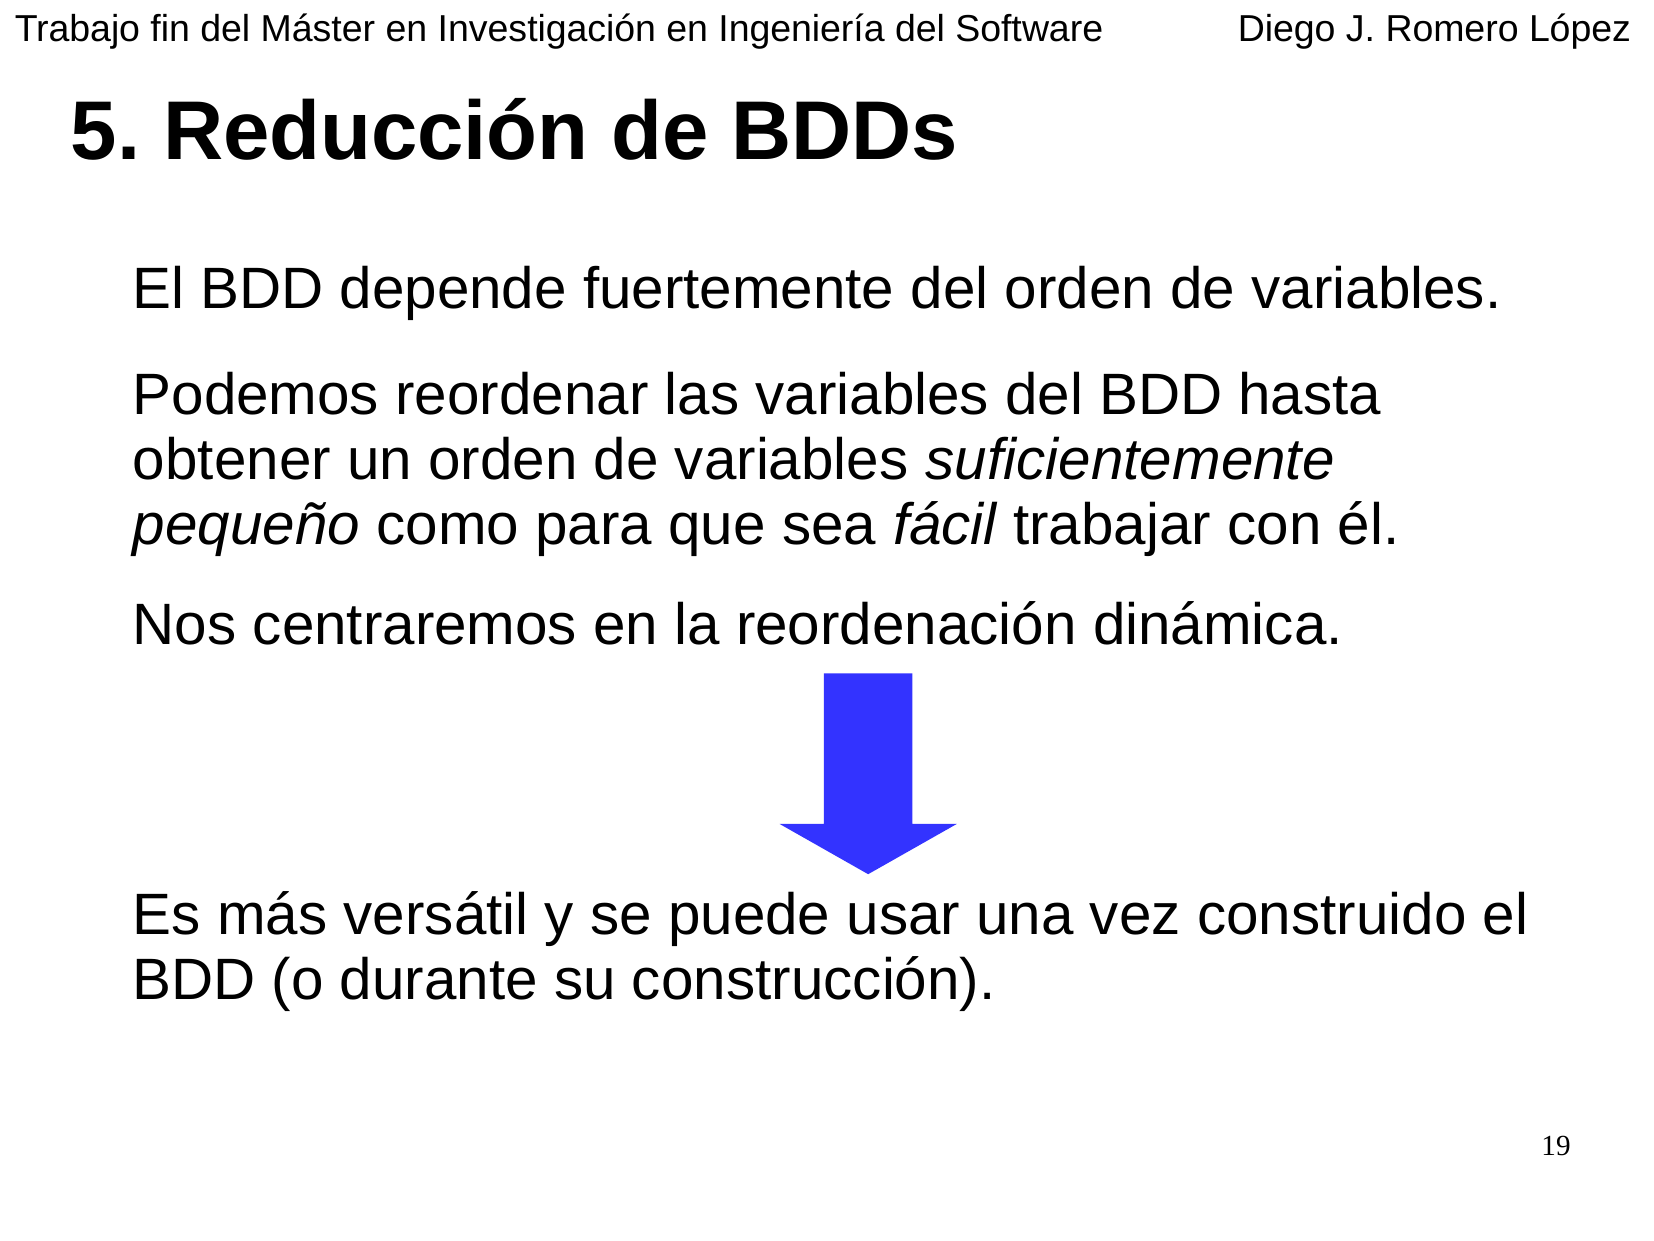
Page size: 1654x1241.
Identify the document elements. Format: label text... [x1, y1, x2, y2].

text_box Es más versátil y se puede usar una vez construido el BDD (o durante su construcción). [82, 874, 1582, 1007]
text_box Podemos reordenar las variables del BDD hasta obtener un orden de variables suficientemente pequeño como para que sea fácil trabajar con él. [82, 354, 1582, 545]
text_box [779, 673, 957, 874]
text_box El BDD depende fuertemente del orden de variables. [82, 248, 1582, 354]
text_box 5. Reducción de BDDs [70, 83, 1607, 178]
text_box Nos centraremos en la reordenación dinámica. [82, 584, 1582, 700]
